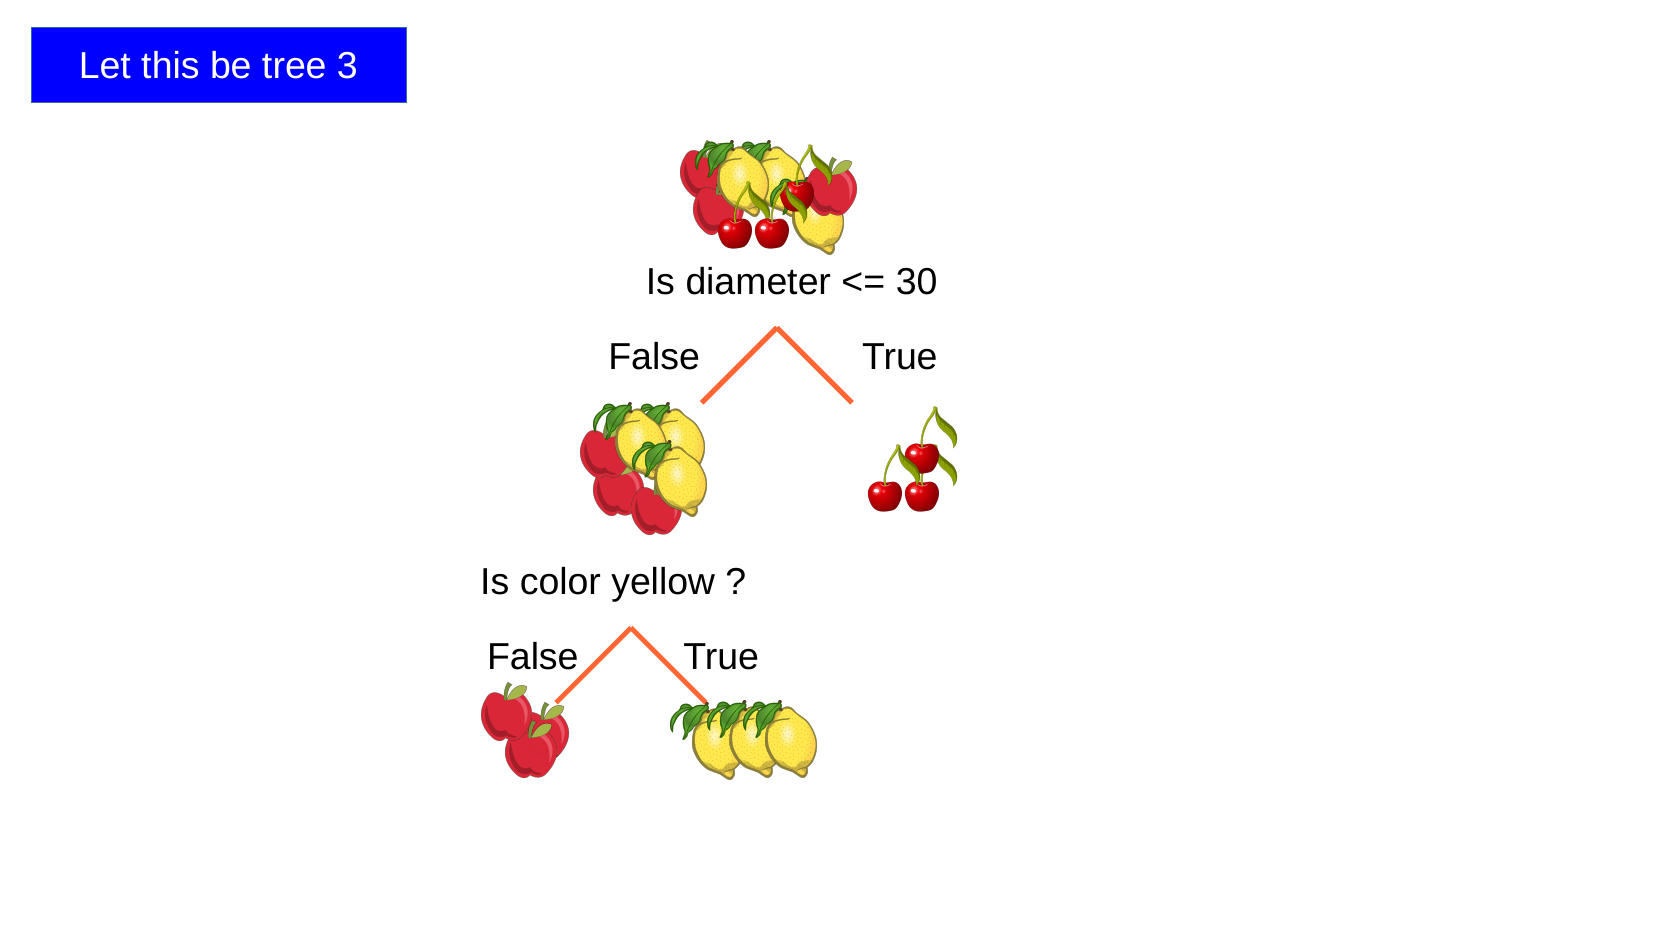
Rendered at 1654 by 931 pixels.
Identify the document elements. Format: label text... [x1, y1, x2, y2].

picture [670, 700, 817, 780]
picture [481, 685, 569, 778]
text_box True [668, 627, 790, 685]
text_box False [472, 627, 594, 685]
picture [856, 402, 969, 516]
picture [680, 140, 857, 252]
text_box Is color yellow ? [465, 552, 762, 610]
text_box Let this be tree 3 [31, 27, 407, 103]
text_box False [593, 327, 715, 385]
text_box True [847, 327, 953, 385]
text_box Is diameter <= 30 [631, 252, 953, 310]
picture [580, 402, 707, 536]
